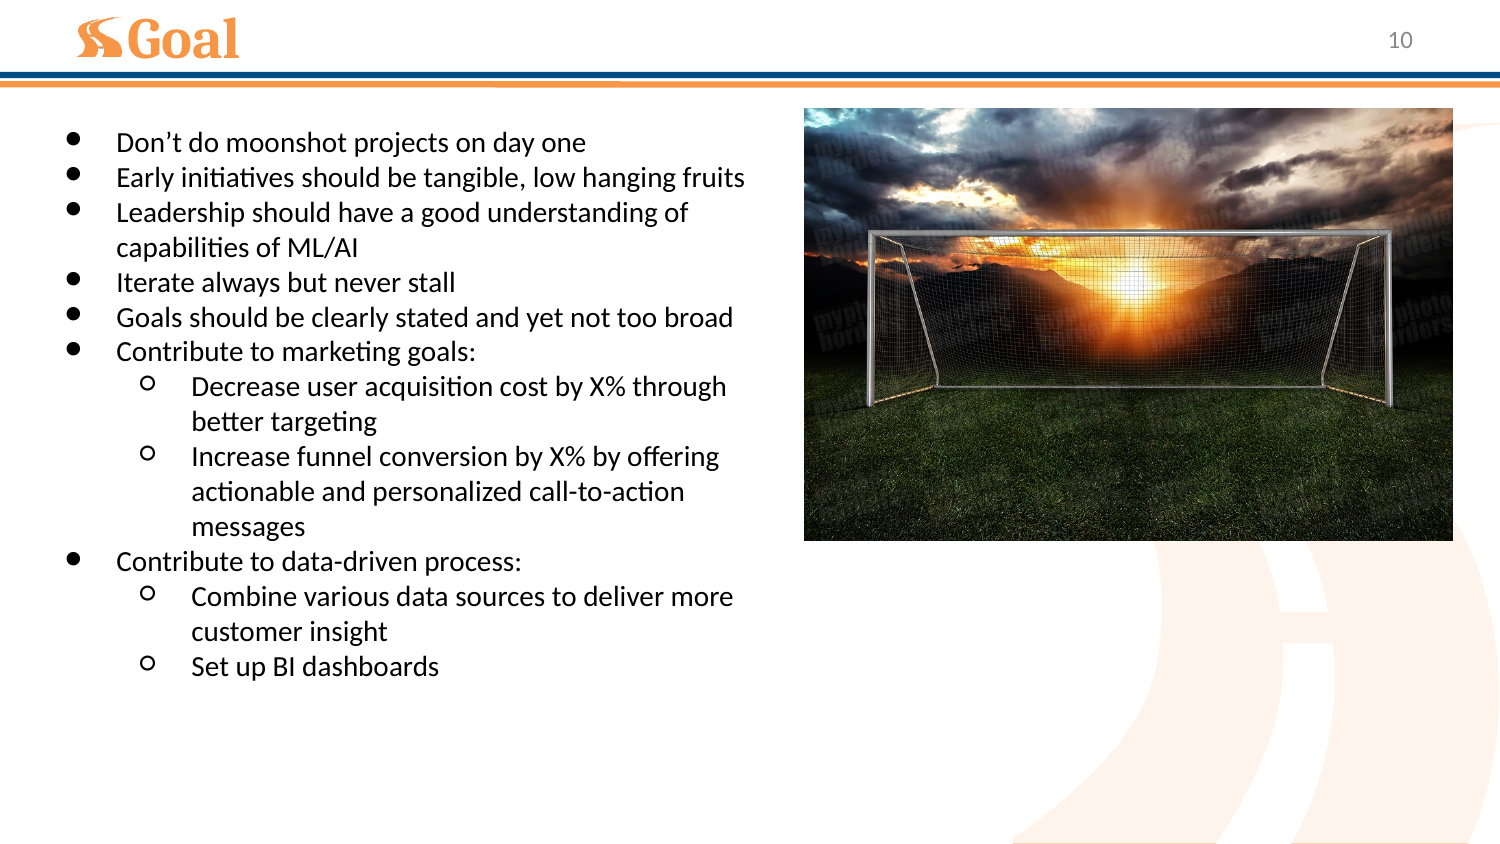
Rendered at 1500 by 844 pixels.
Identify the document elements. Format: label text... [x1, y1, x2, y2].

text_box Don’t do moonshot projects on day one Early initiatives should be tangible, low hanging fruits Leadership should have a good understanding of capabilities of ML/AI Iterate always but never stall Goals should be clearly stated and yet not too broad Contribute to marketing goals: Decrease user acquisition cost by X% through better targeting Increase funnel conversion by X% by offering actionable and personalized call-to-action messages Contribute to data-driven process: Combine various data sources to deliver more customer insight Set up BI dashboards [26, 108, 768, 818]
picture [68, 14, 112, 57]
picture [804, 93, 1500, 541]
slide_number <number> [1078, 16, 1429, 61]
title Goal [112, 9, 1013, 60]
